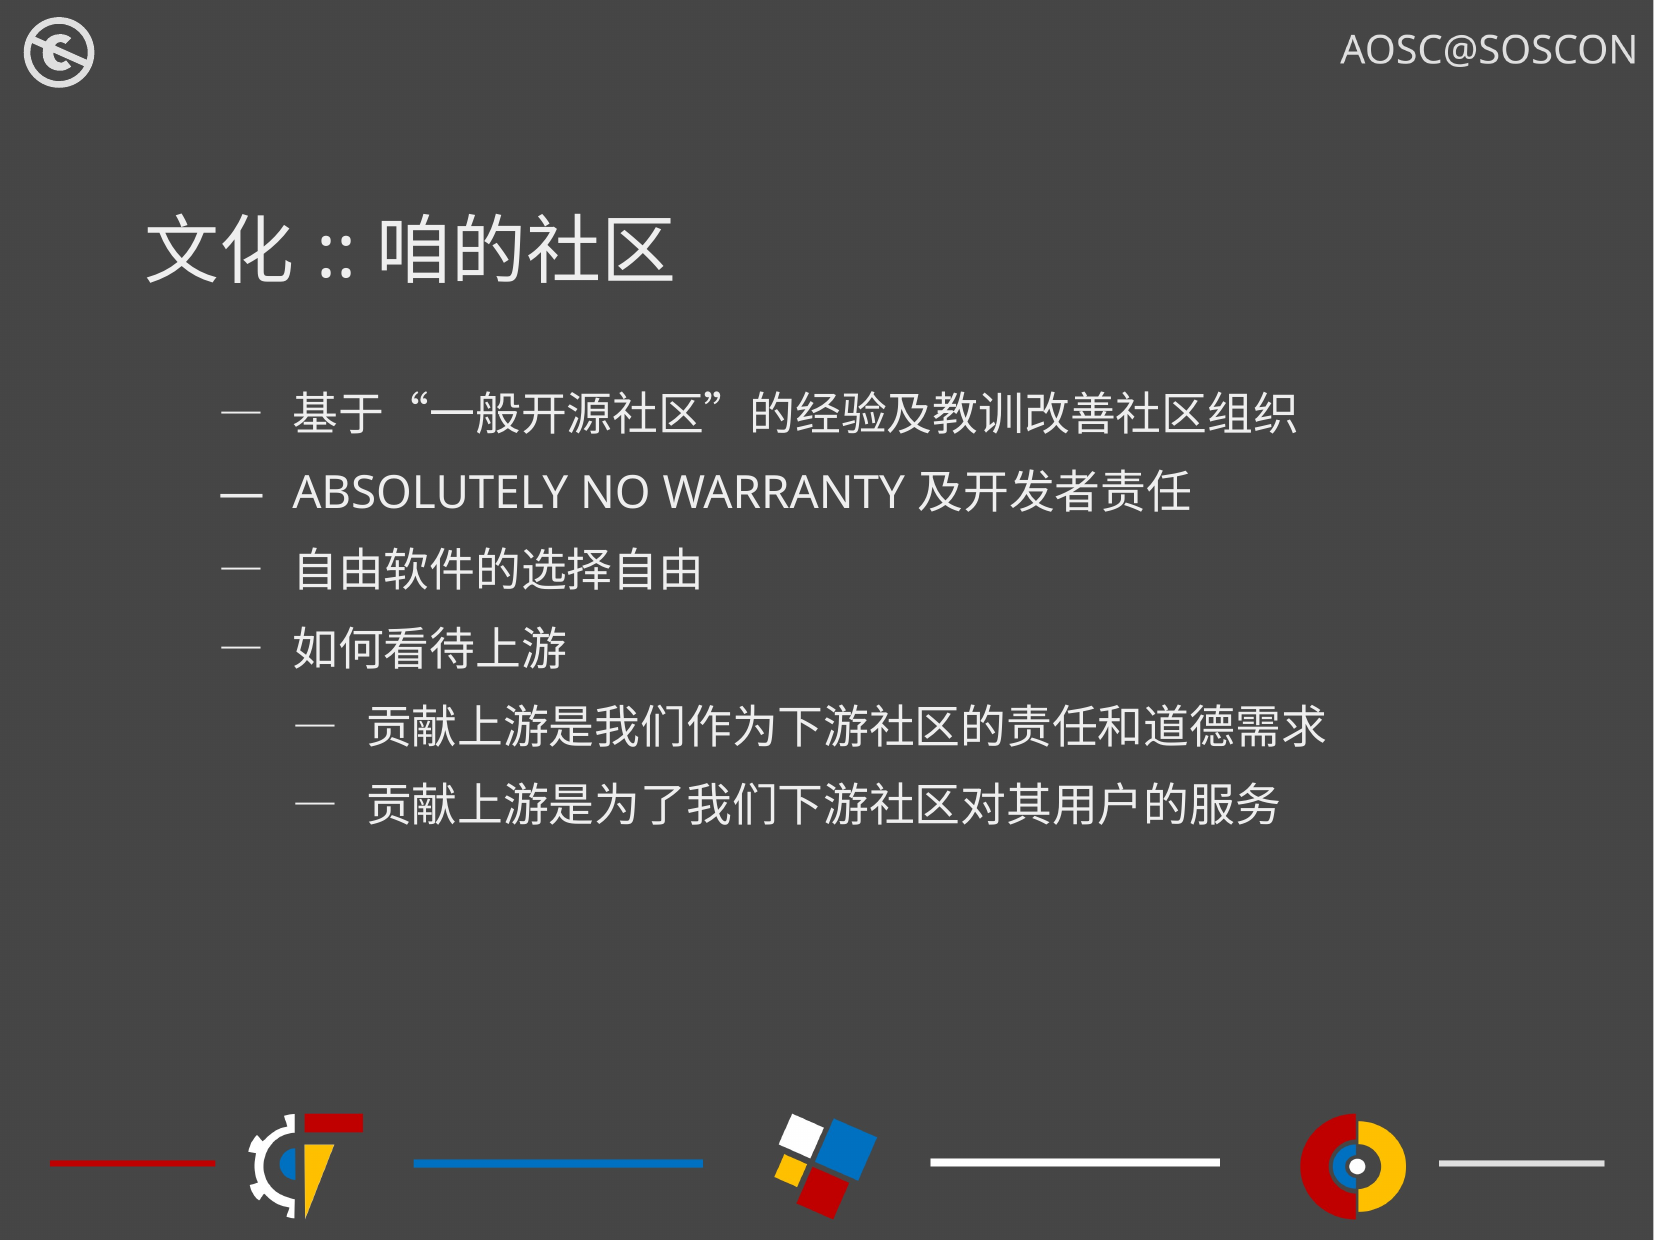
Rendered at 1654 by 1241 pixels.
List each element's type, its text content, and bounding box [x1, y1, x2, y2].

text_box 文化::咱的社区 — 基于“一般开源社区”的经验及教训改善社区组织 — ABSOLUTELY NO WARRANTY及开发者责任 — 自由软件的选择自由 — 如何看待上游 — 贡献上游是我们作为下游社区的责任和道德需求 — 贡献上游是为了我们下游社区对其用户的服务 [129, 183, 1536, 1028]
picture [0, 0, 1654, 1240]
